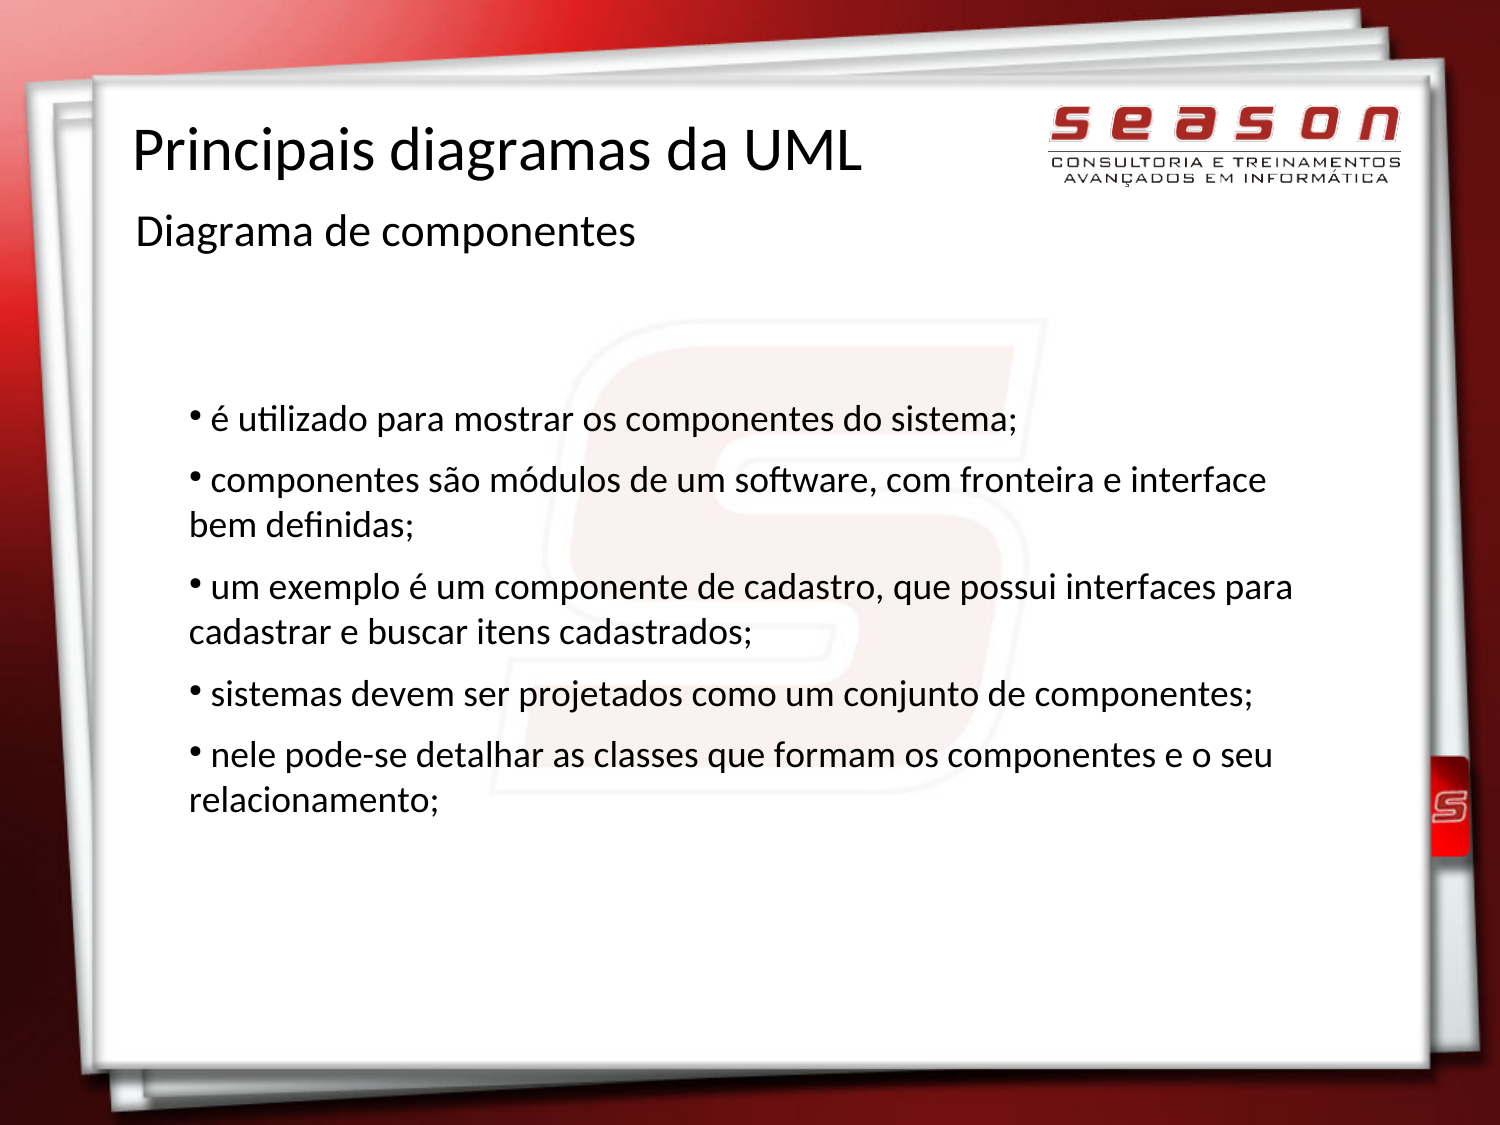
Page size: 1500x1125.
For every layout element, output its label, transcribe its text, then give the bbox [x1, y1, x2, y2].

text_box Diagrama de componentes [119, 200, 1240, 256]
text_box é utilizado para mostrar os componentes do sistema; componentes são módulos de um software, com fronteira e interface bem definidas; um exemplo é um componente de cadastro, que possui interfaces para cadastrar e buscar itens cadastrados; sistemas devem ser projetados como um conjunto de componentes; nele pode-se detalhar as classes que formam os componentes e o seu relacionamento; [188, 371, 1328, 843]
picture [0, 0, 1500, 1125]
title Principais diagramas da UML [118, 33, 1394, 257]
